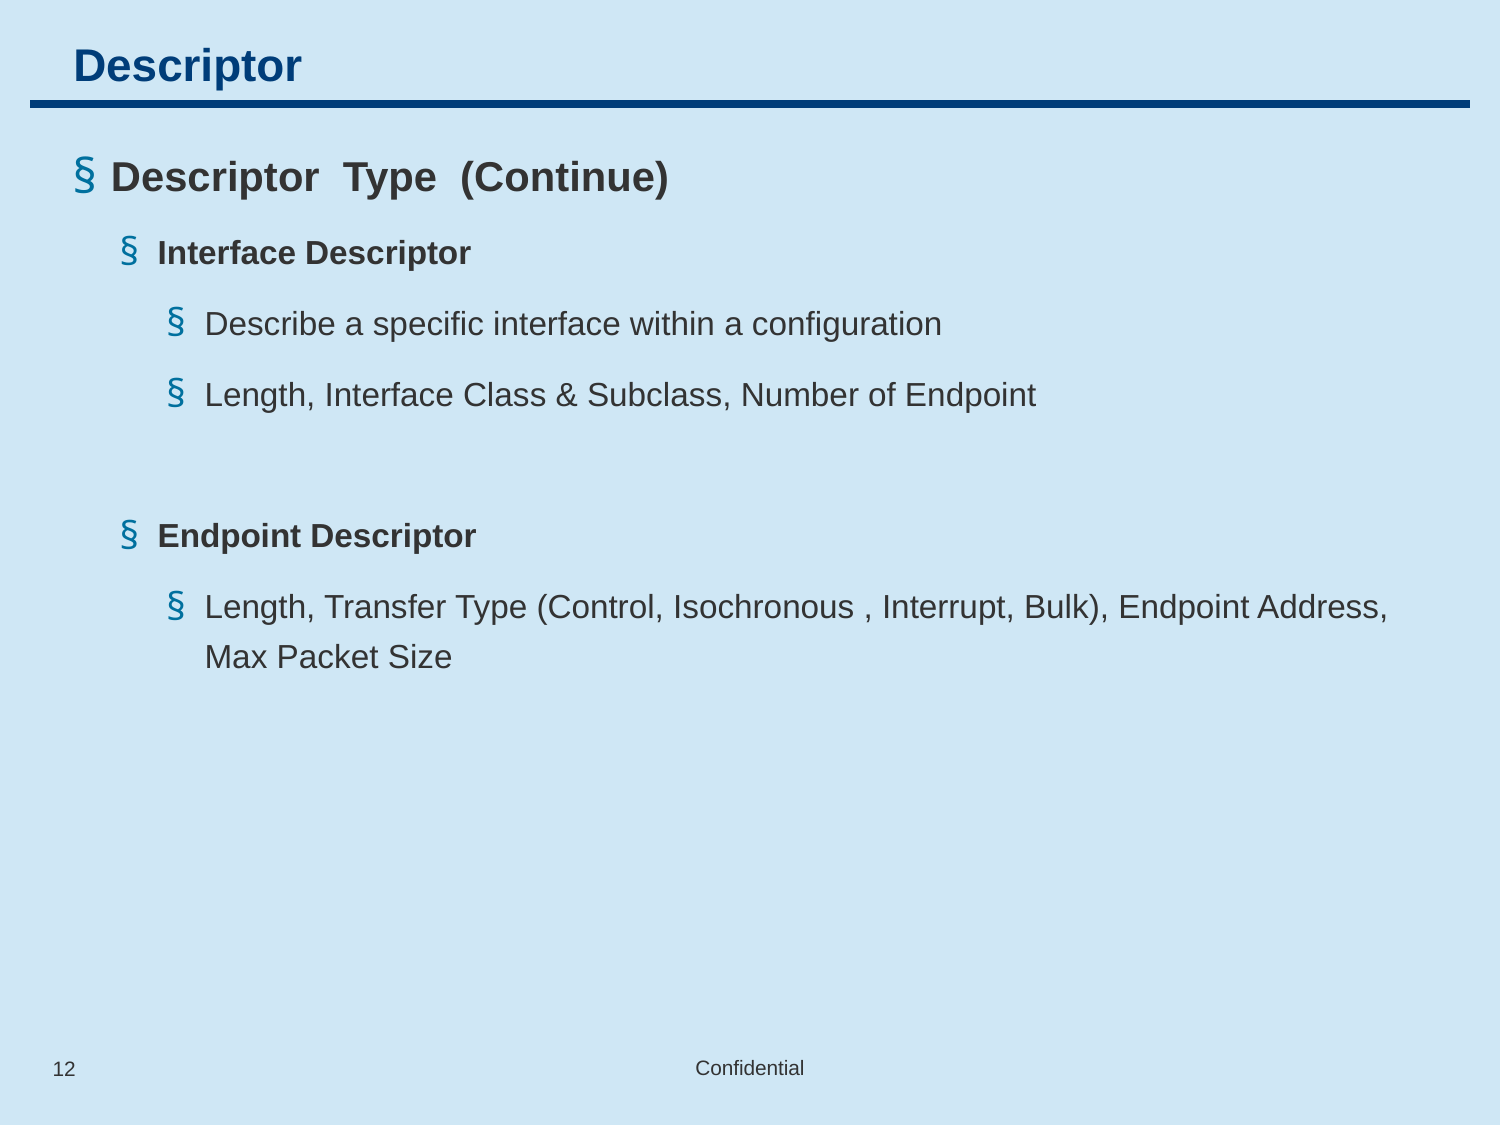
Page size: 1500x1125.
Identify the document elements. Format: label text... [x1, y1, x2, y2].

text_box Descriptor Type (Continue) Interface Descriptor Describe a specific interface within a configuration Length, Interface Class & Subclass, Number of Endpoint Endpoint Descriptor Length, Transfer Type (Control, Isochronous , Interrupt, Bulk), Endpoint Address, Max Packet Size [57, 142, 1433, 994]
title Descriptor [58, 28, 1452, 83]
